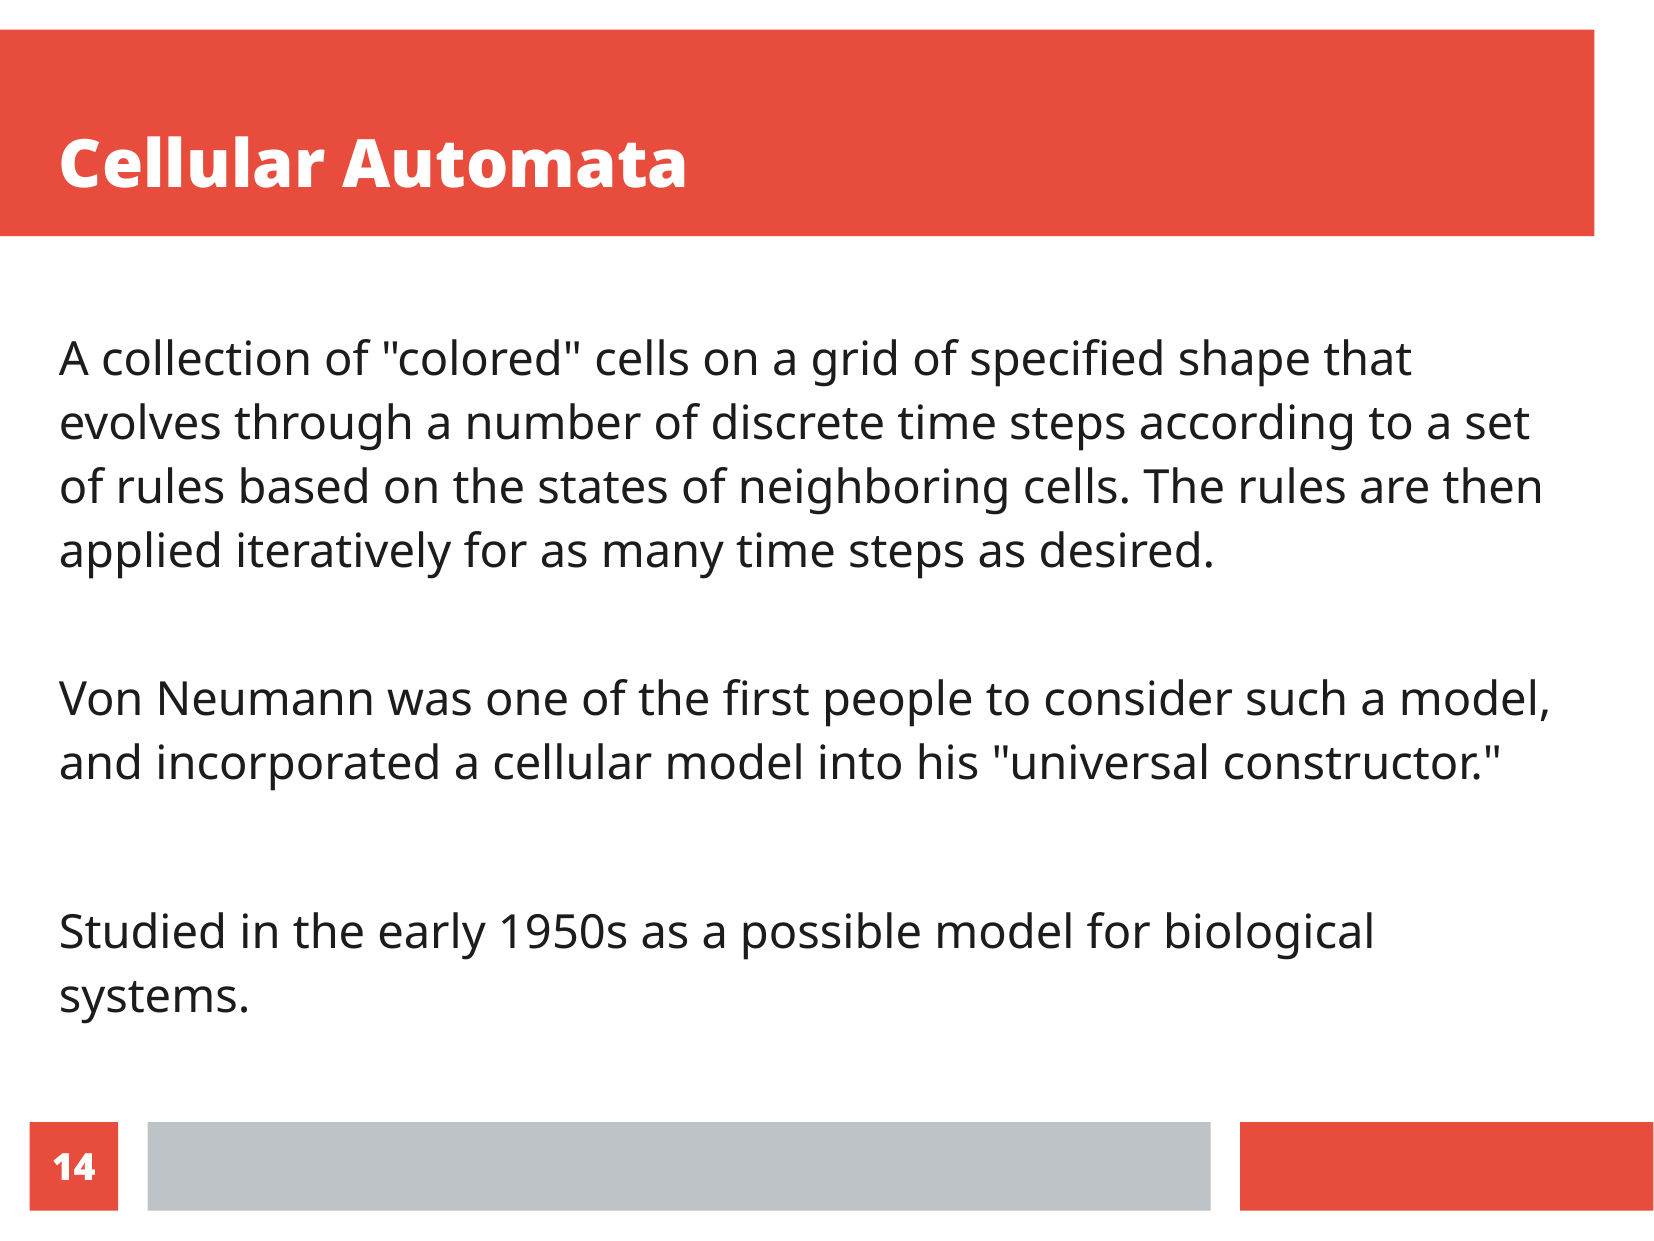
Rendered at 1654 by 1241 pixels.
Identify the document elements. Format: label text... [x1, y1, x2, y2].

list A collection of "colored" cells on a grid of specified shape that evolves through a number of discrete time steps according to a set of rules based on the states of neighboring cells. The rules are then applied iteratively for as many time steps as desired. Von Neumann was one of the first people to consider such a model, and incorporated a cellular model into his "universal constructor." Studied in the early 1950s as a possible model for biological systems. [59, 324, 1565, 1093]
title Cellular Automata [59, 59, 1595, 207]
